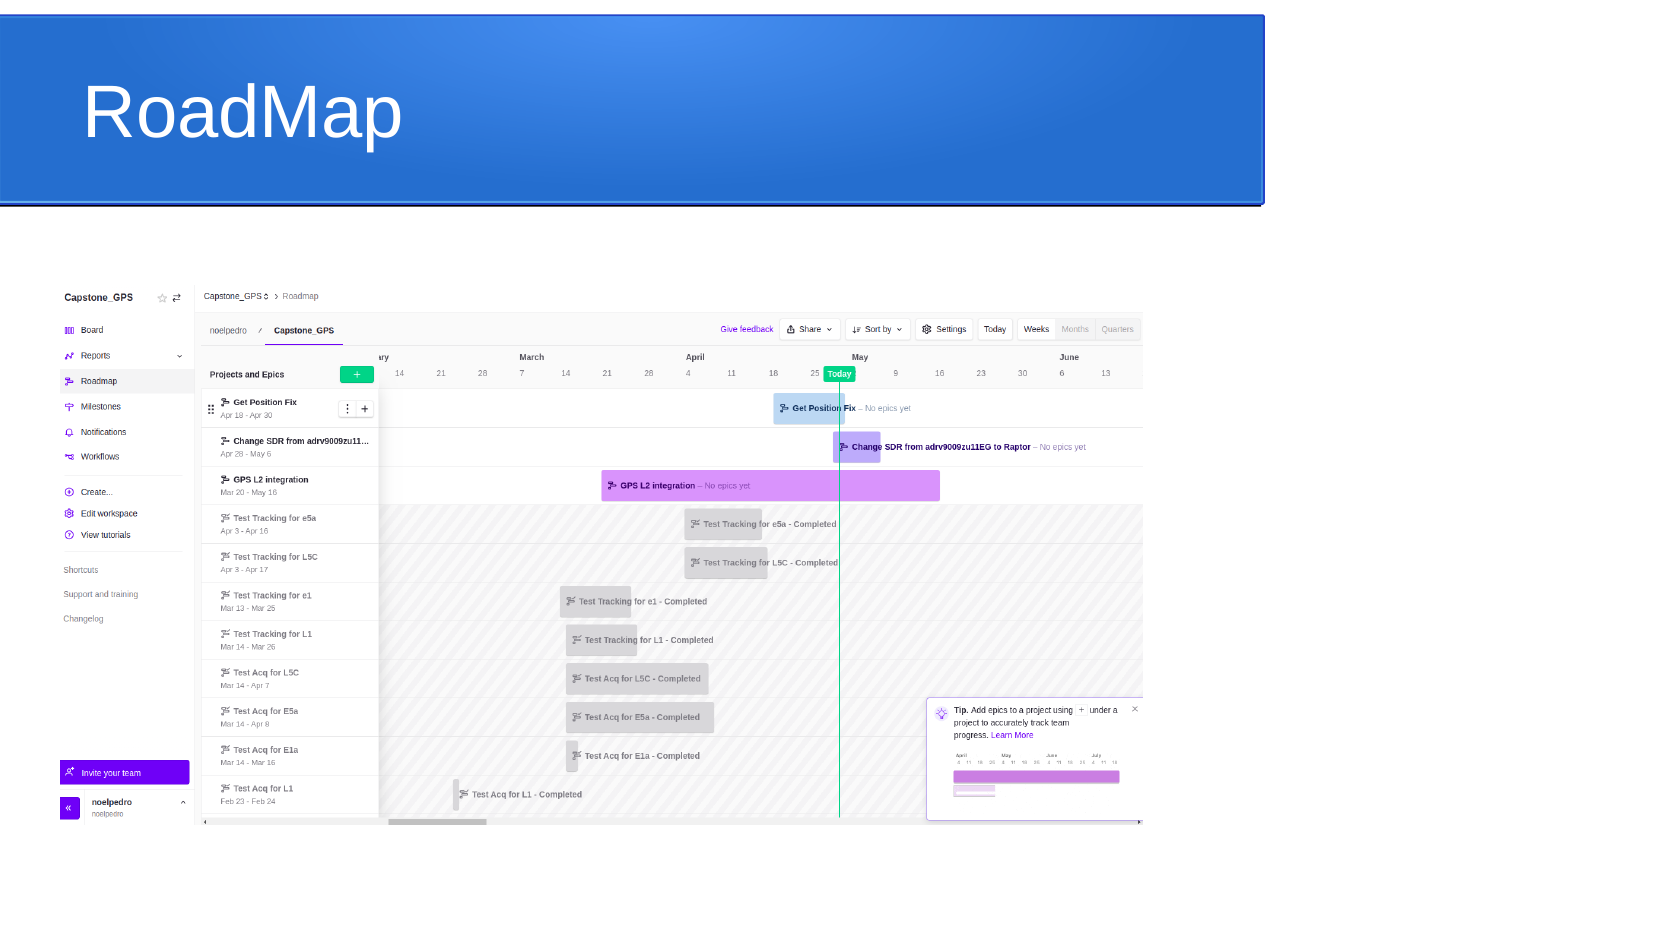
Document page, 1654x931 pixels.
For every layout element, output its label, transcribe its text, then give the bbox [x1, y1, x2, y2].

title RoadMap [82, 35, 1235, 189]
picture [60, 285, 1143, 826]
